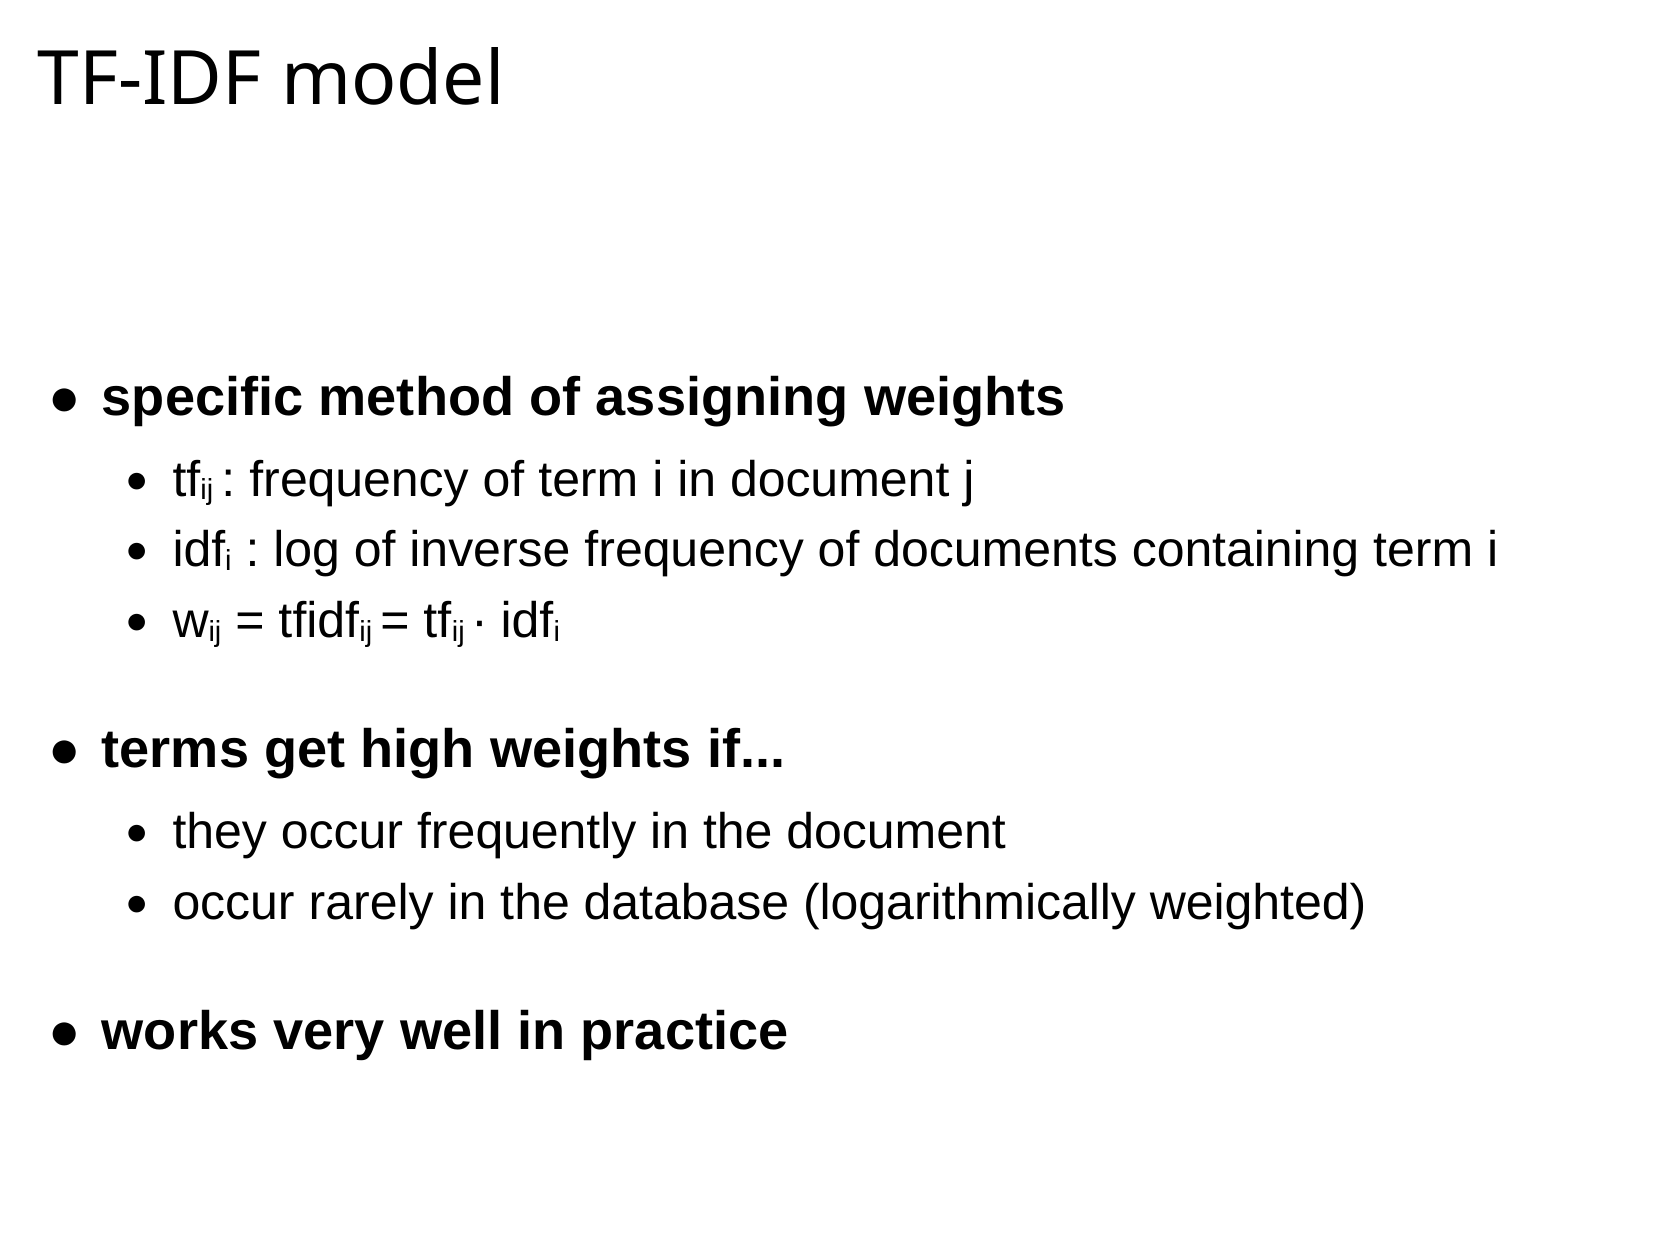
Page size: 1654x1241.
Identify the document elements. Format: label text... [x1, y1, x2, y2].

title TF-IDF model [37, 0, 1613, 151]
list specific method of assigning weights tfij : frequency of term i in document j idfi : log of inverse frequency of documents containing term i wij = tfidfij = tfij ∙ idfi terms get high weights if... they occur frequently in the document occur rarely in the database (logarithmically weighted) works very well in practice [30, 194, 1654, 1233]
